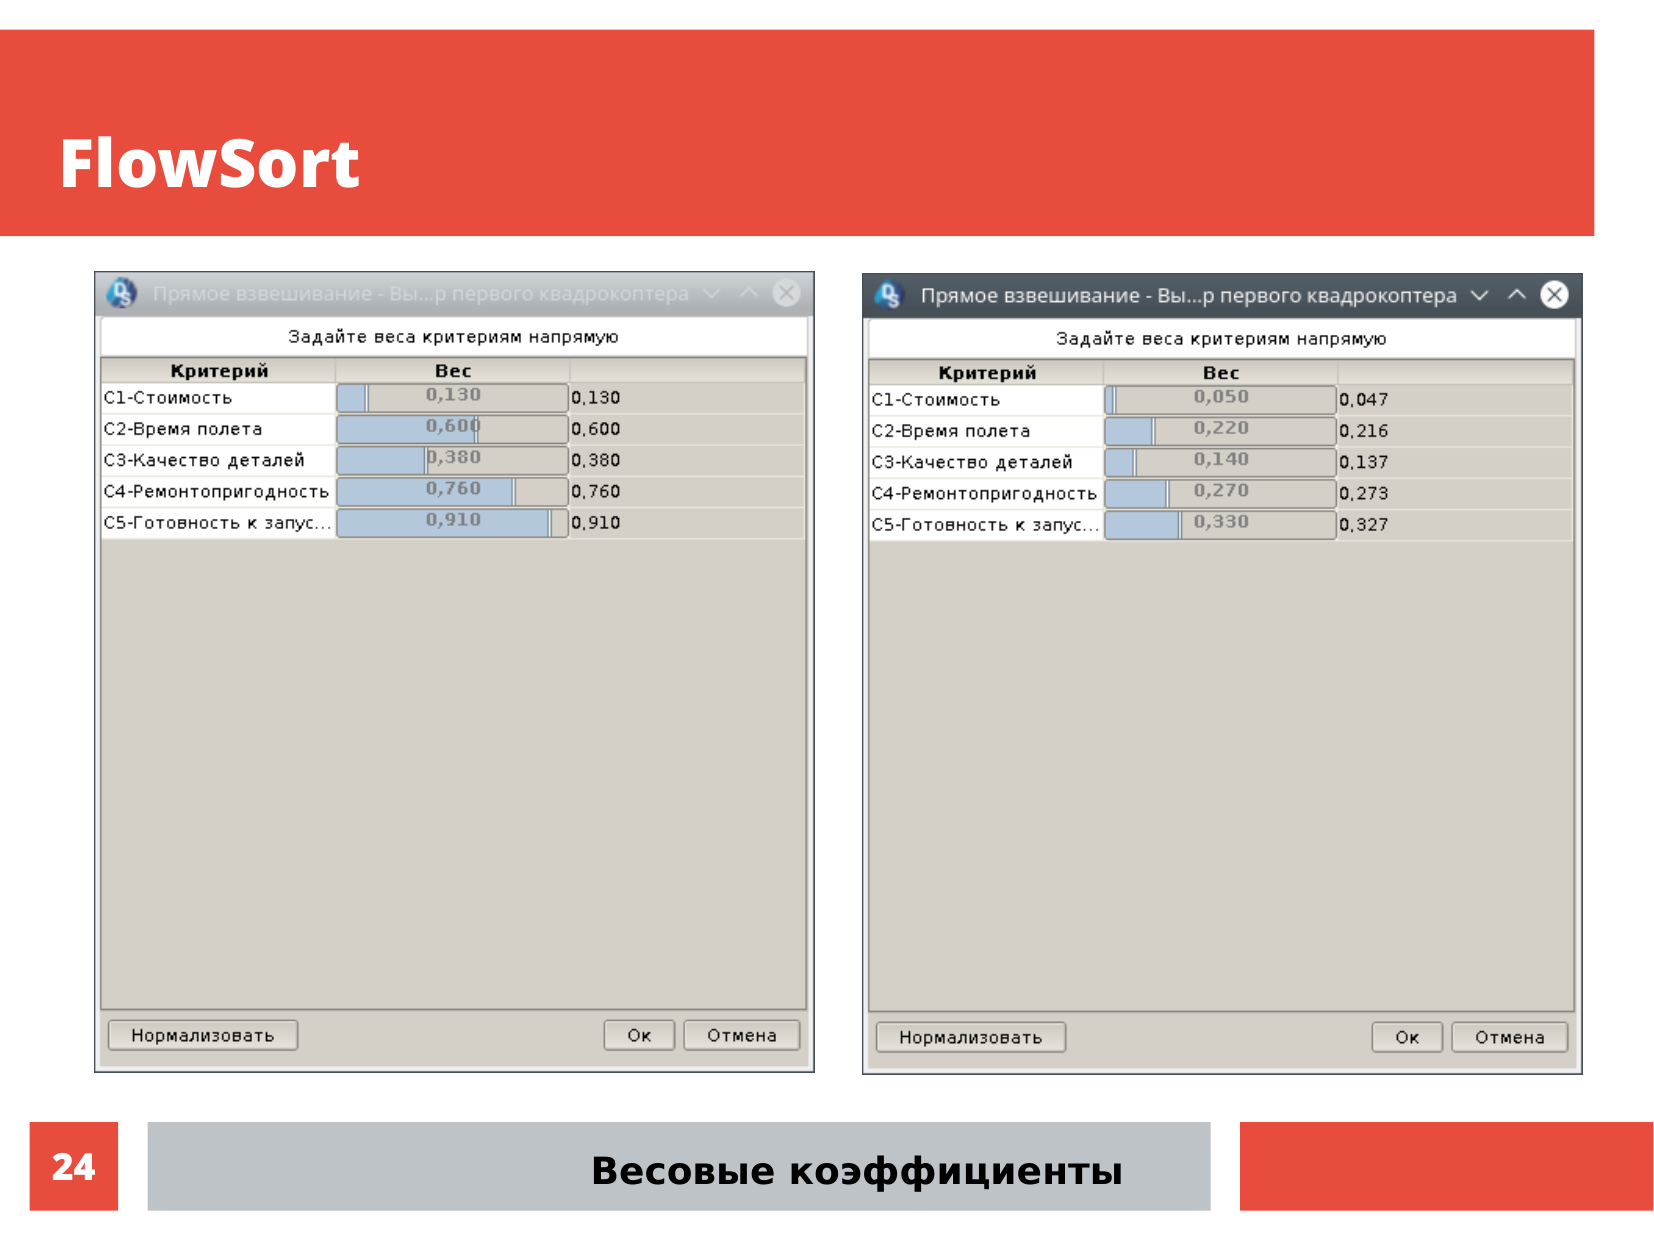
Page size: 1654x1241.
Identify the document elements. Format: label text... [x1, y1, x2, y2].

picture [94, 271, 815, 1074]
title FlowSort [59, 59, 1595, 207]
picture [862, 273, 1583, 1075]
title Весовые коэффициенты [590, 1122, 1170, 1193]
